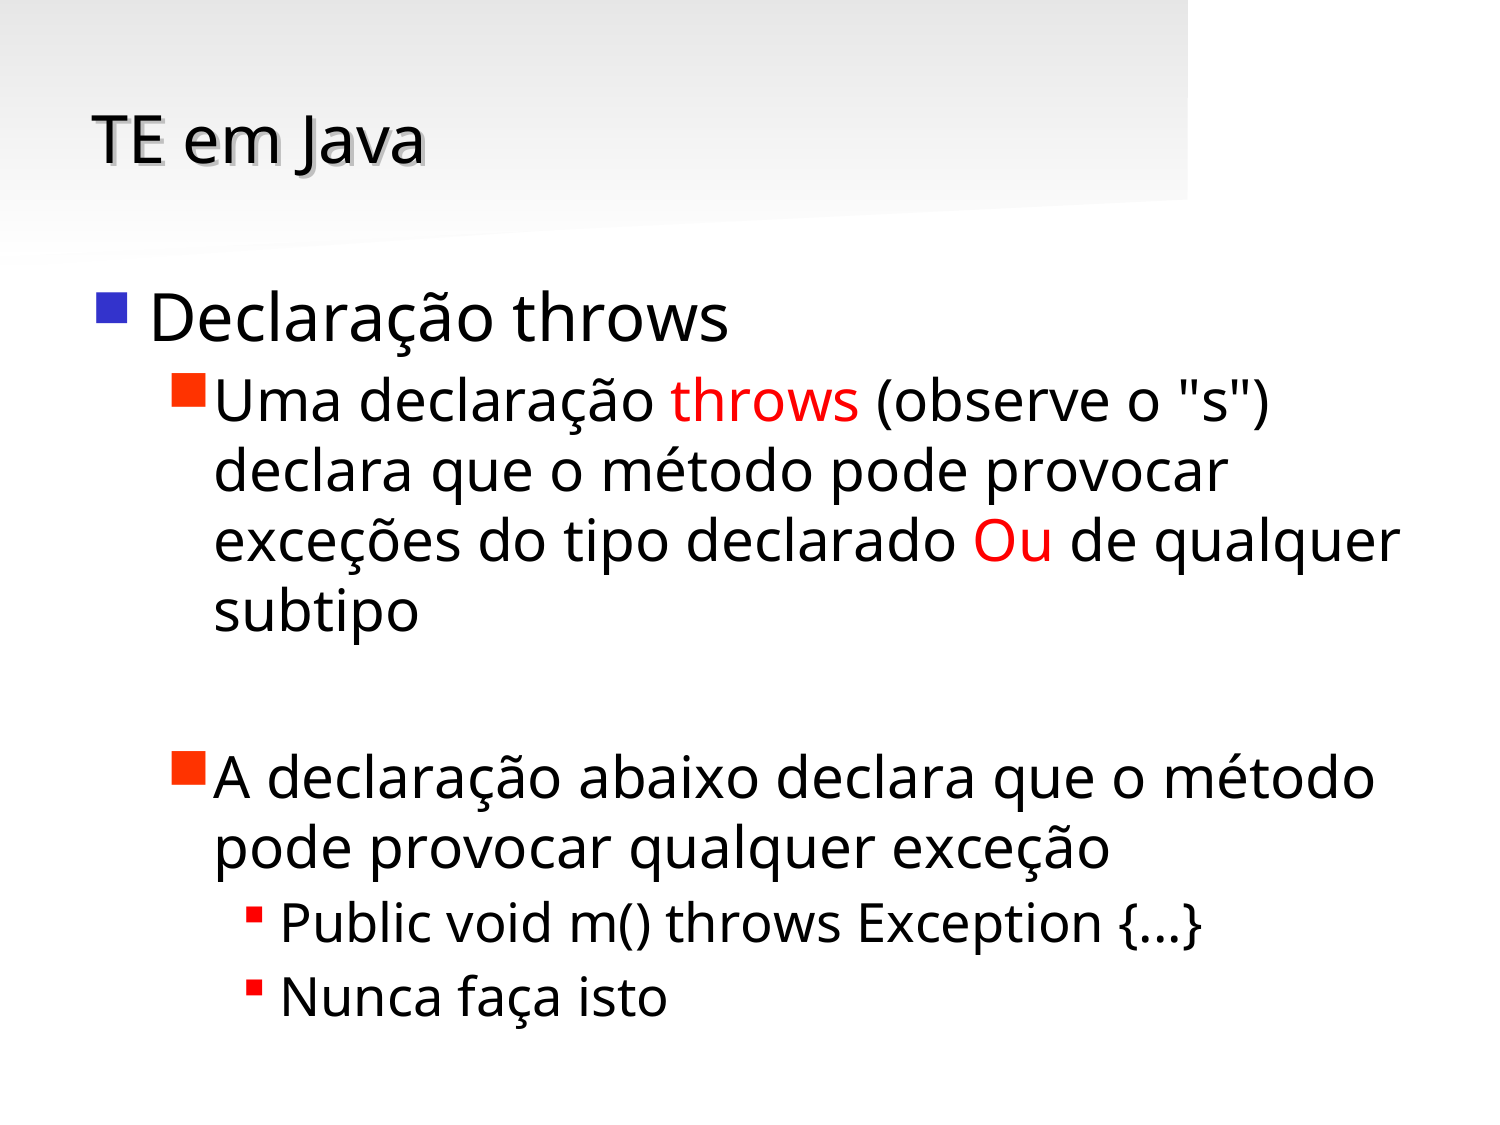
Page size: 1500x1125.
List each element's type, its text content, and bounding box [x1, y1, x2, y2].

list Declaração throws Uma declaração throws (observe o "s") declara que o método pode provocar exceções do tipo declarado Ou de qualquer subtipo A declaração abaixo declara que o método pode provocar qualquer exceção Public void m() throws Exception {...} Nunca faça isto [76, 267, 1427, 1108]
title TE em Java [76, 42, 1427, 231]
